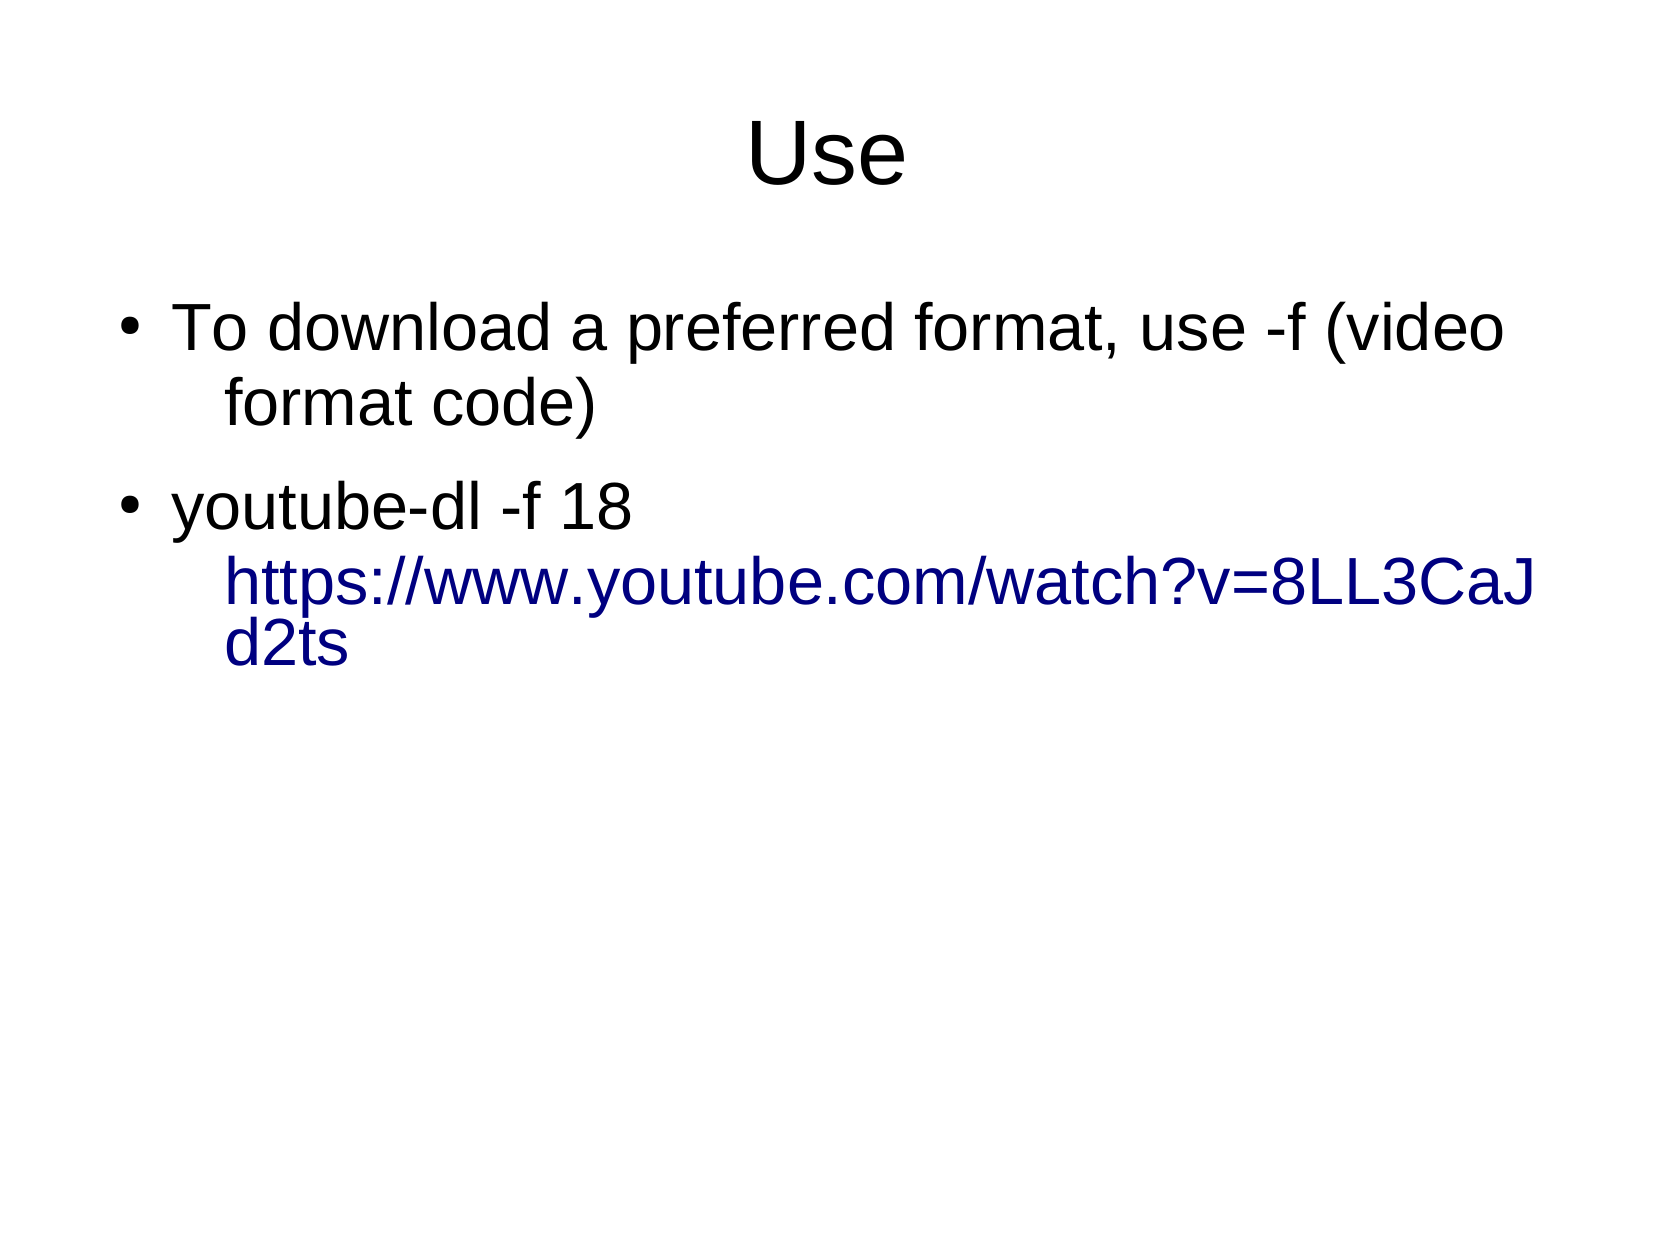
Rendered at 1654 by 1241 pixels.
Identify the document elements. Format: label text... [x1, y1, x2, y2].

title Use [82, 49, 1571, 257]
list To download a preferred format, use -f (video format code) youtube-dl -f 18 https://www.youtube.com/watch?v=8LL3CaJd2ts [82, 290, 1571, 1010]
